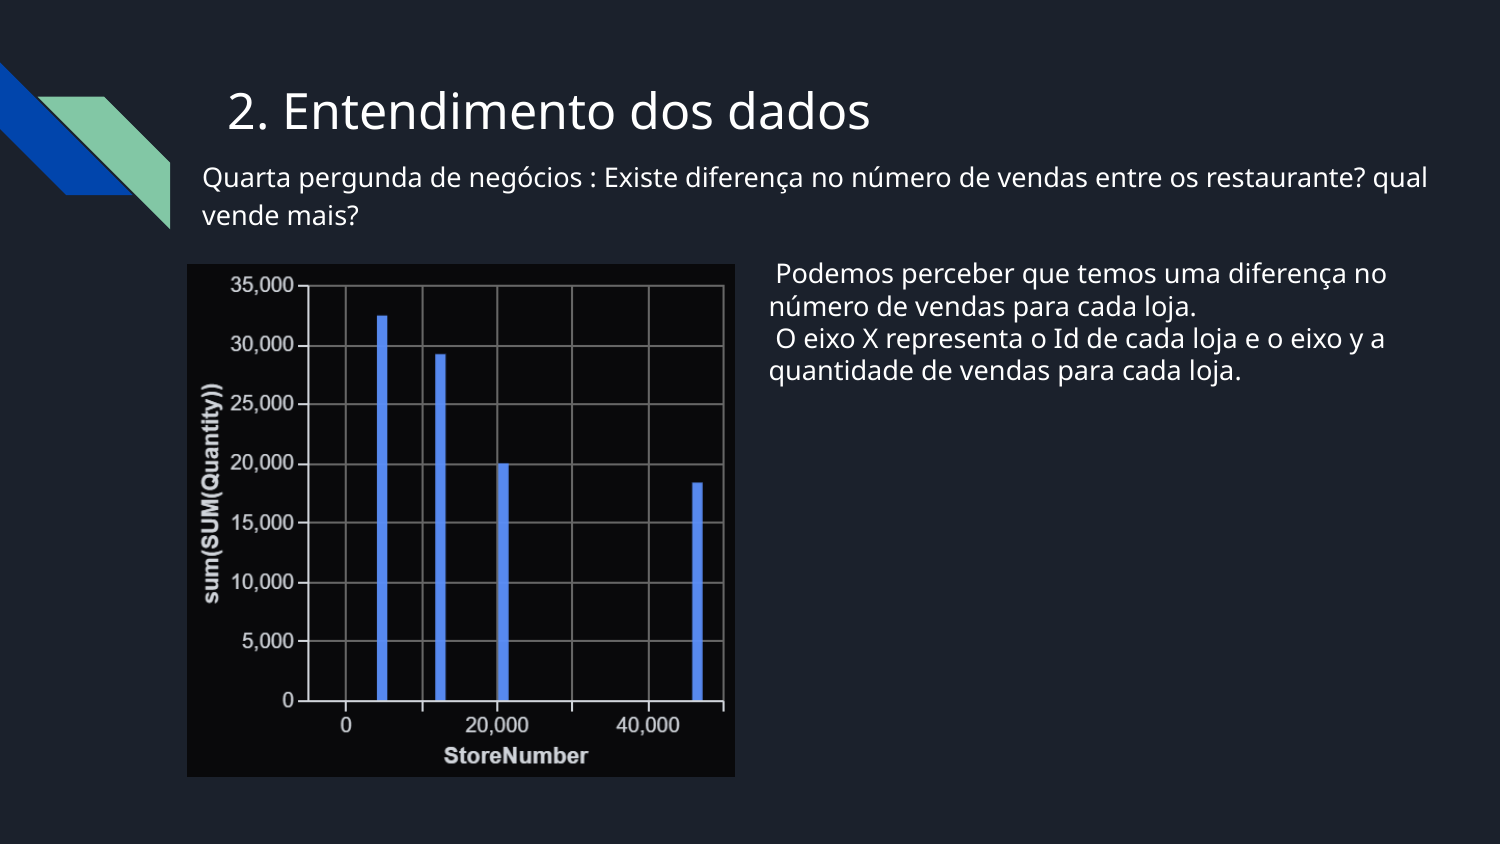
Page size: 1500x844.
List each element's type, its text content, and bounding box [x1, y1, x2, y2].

picture [187, 264, 735, 777]
title 2. Entendimento dos dados [212, 64, 1368, 141]
text_box Podemos perceber que temos uma diferença no número de vendas para cada loja. O eixo X representa o Id de cada loja e o eixo y a quantidade de vendas para cada loja. [753, 241, 1482, 721]
list Quarta pergunda de negócios : Existe diferença no número de vendas entre os restaurante? qual vende mais? [187, 141, 1465, 763]
